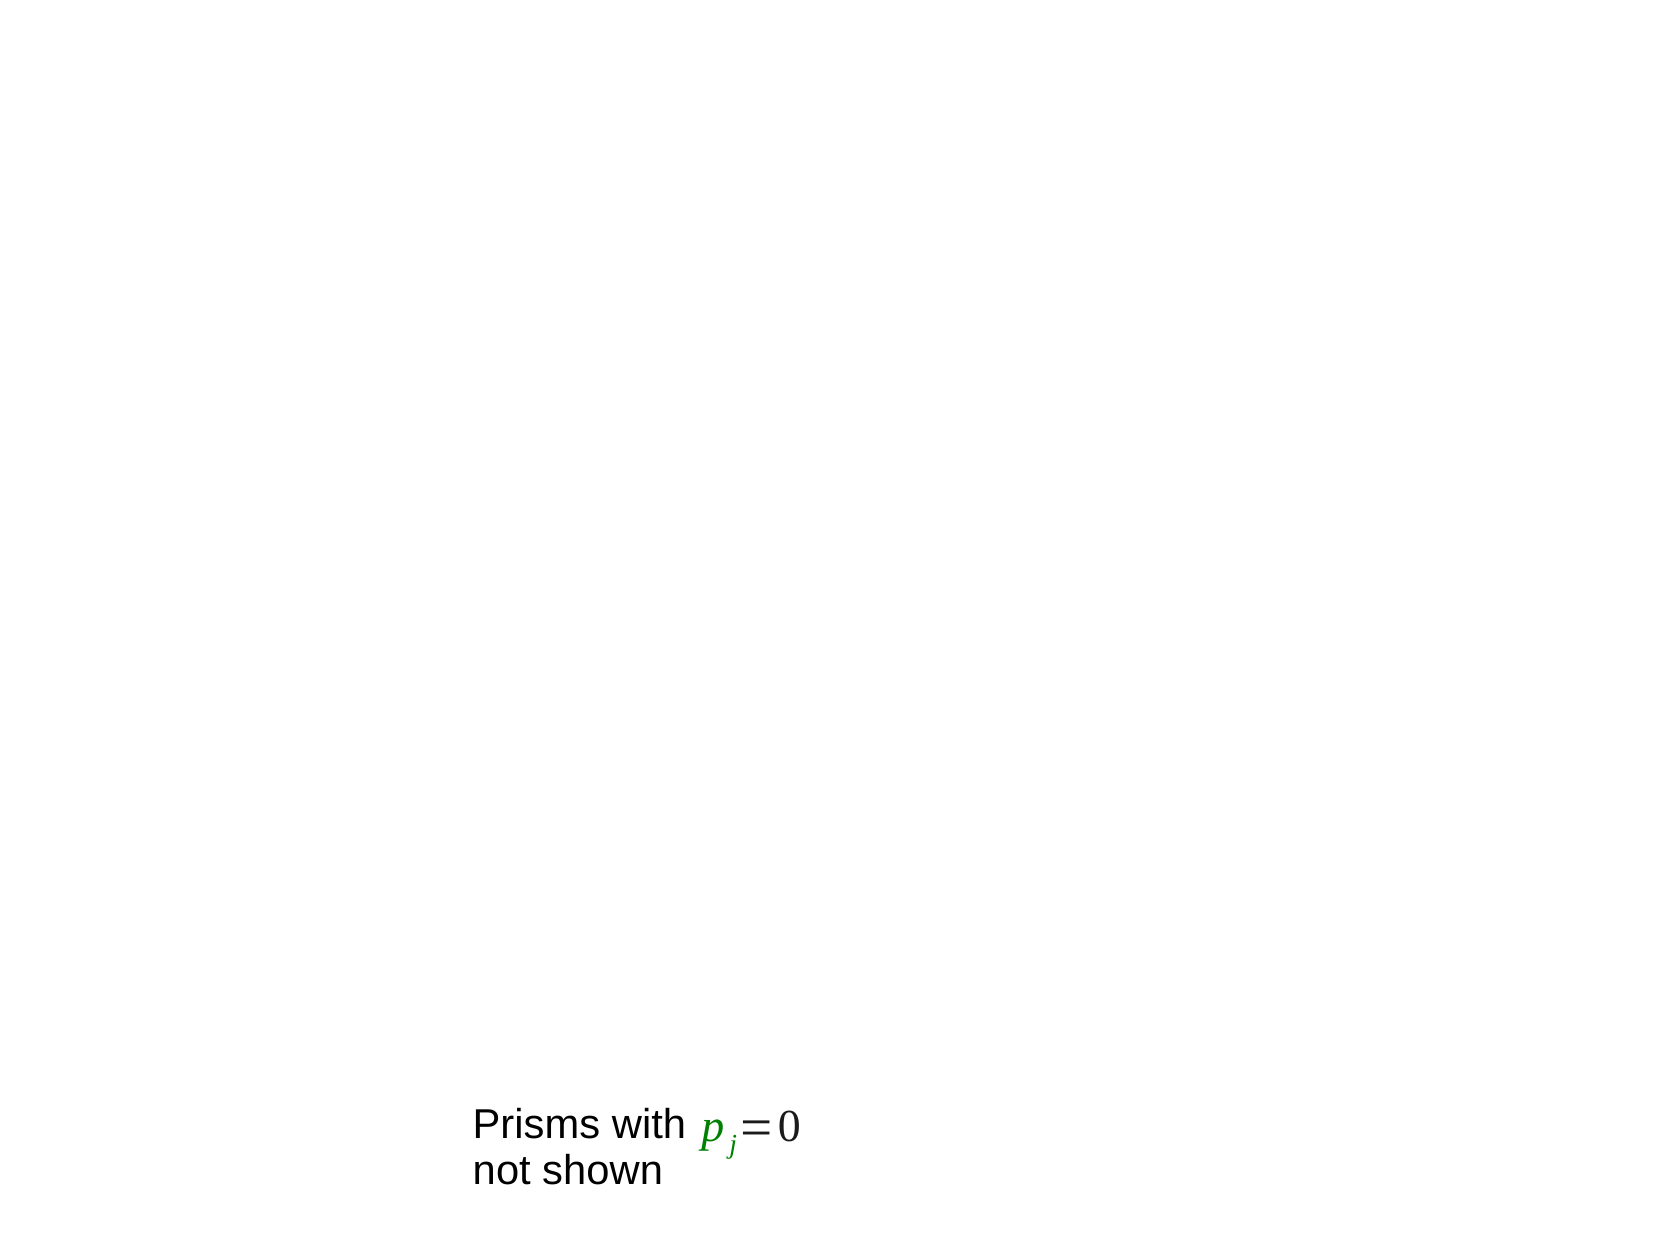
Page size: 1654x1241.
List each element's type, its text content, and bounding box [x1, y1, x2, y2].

picture [187, 487, 847, 1238]
chart [688, 1099, 807, 1162]
text_box Prisms with not shown [457, 1092, 713, 1212]
text_box [450, 1069, 826, 1223]
